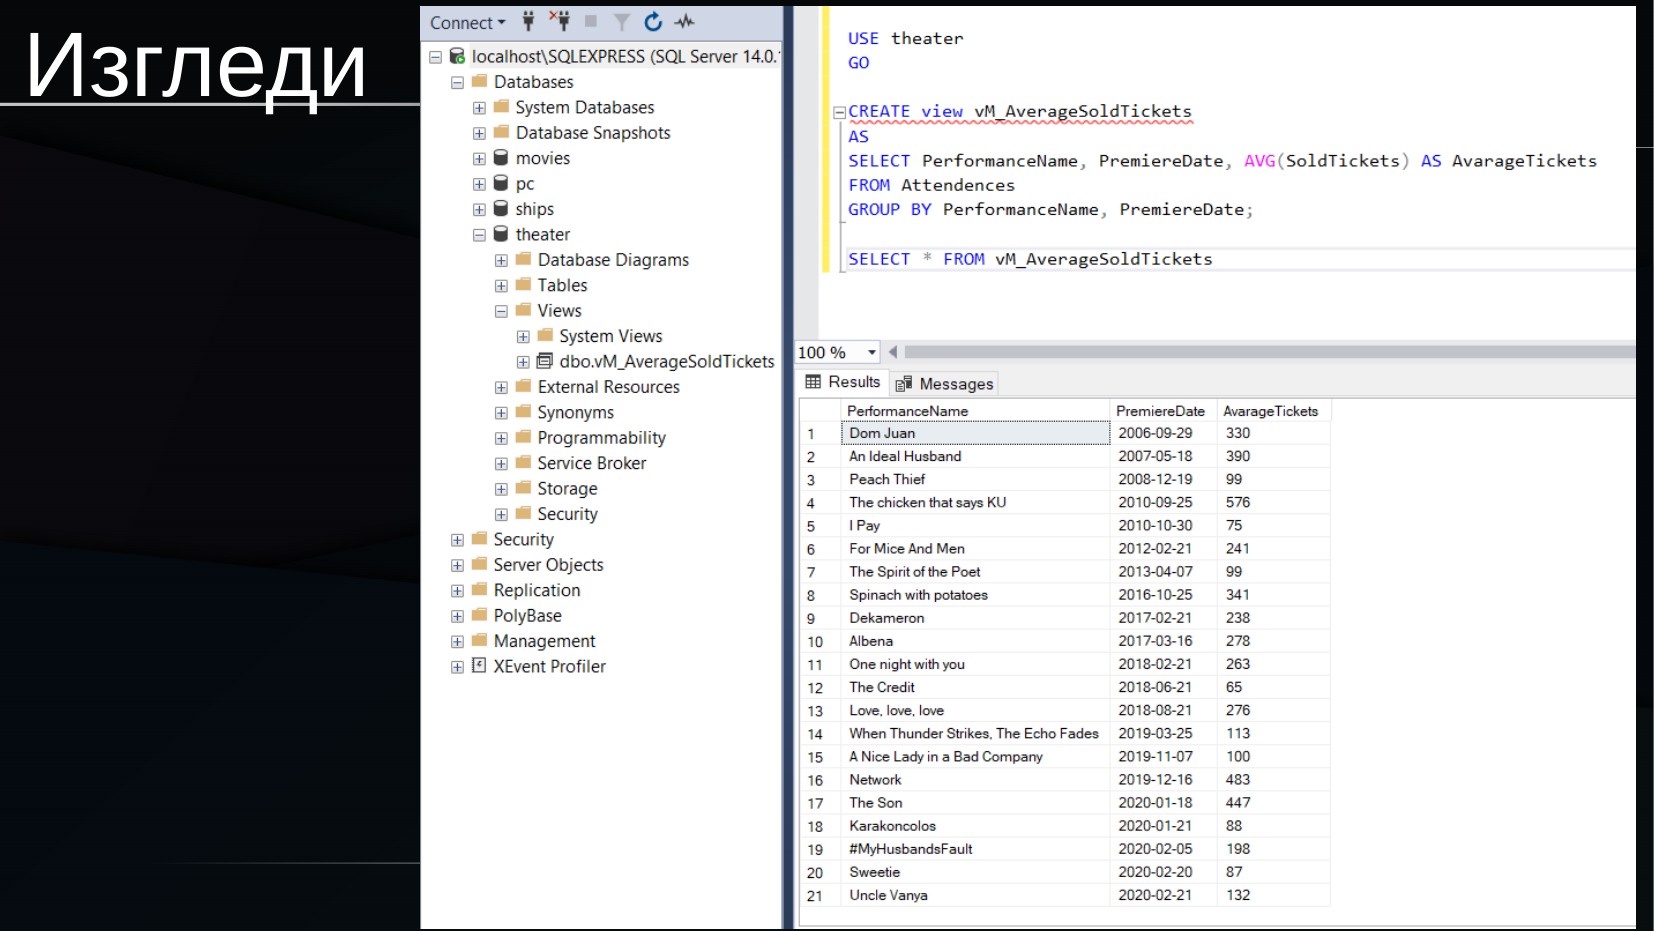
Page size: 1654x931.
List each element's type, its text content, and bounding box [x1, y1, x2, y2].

title Изгледи [23, 11, 420, 119]
picture [0, 0, 1654, 931]
